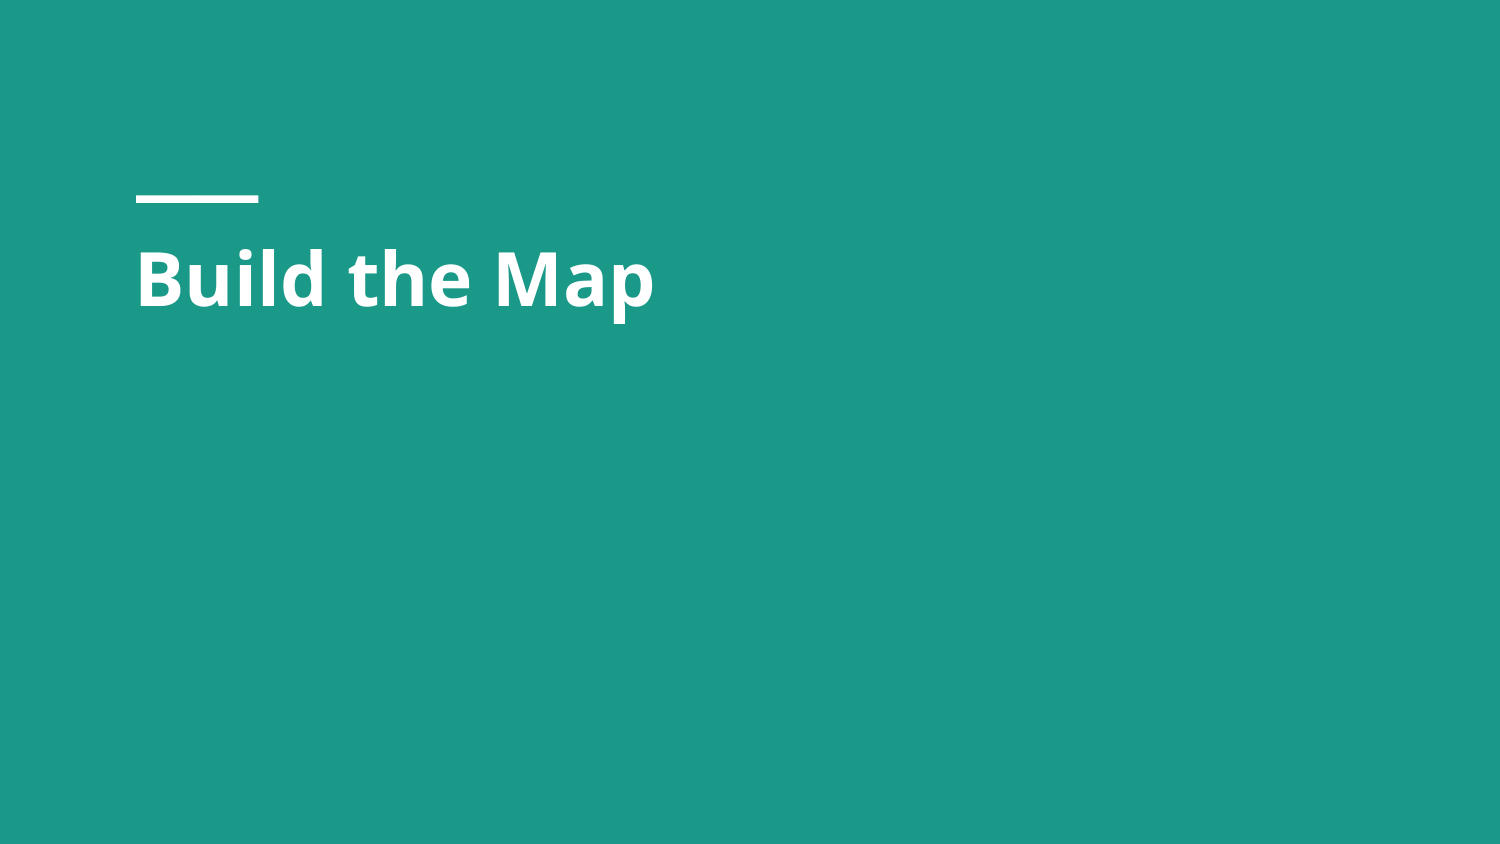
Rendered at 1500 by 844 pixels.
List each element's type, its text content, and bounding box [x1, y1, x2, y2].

title Build the Map [119, 216, 1381, 466]
